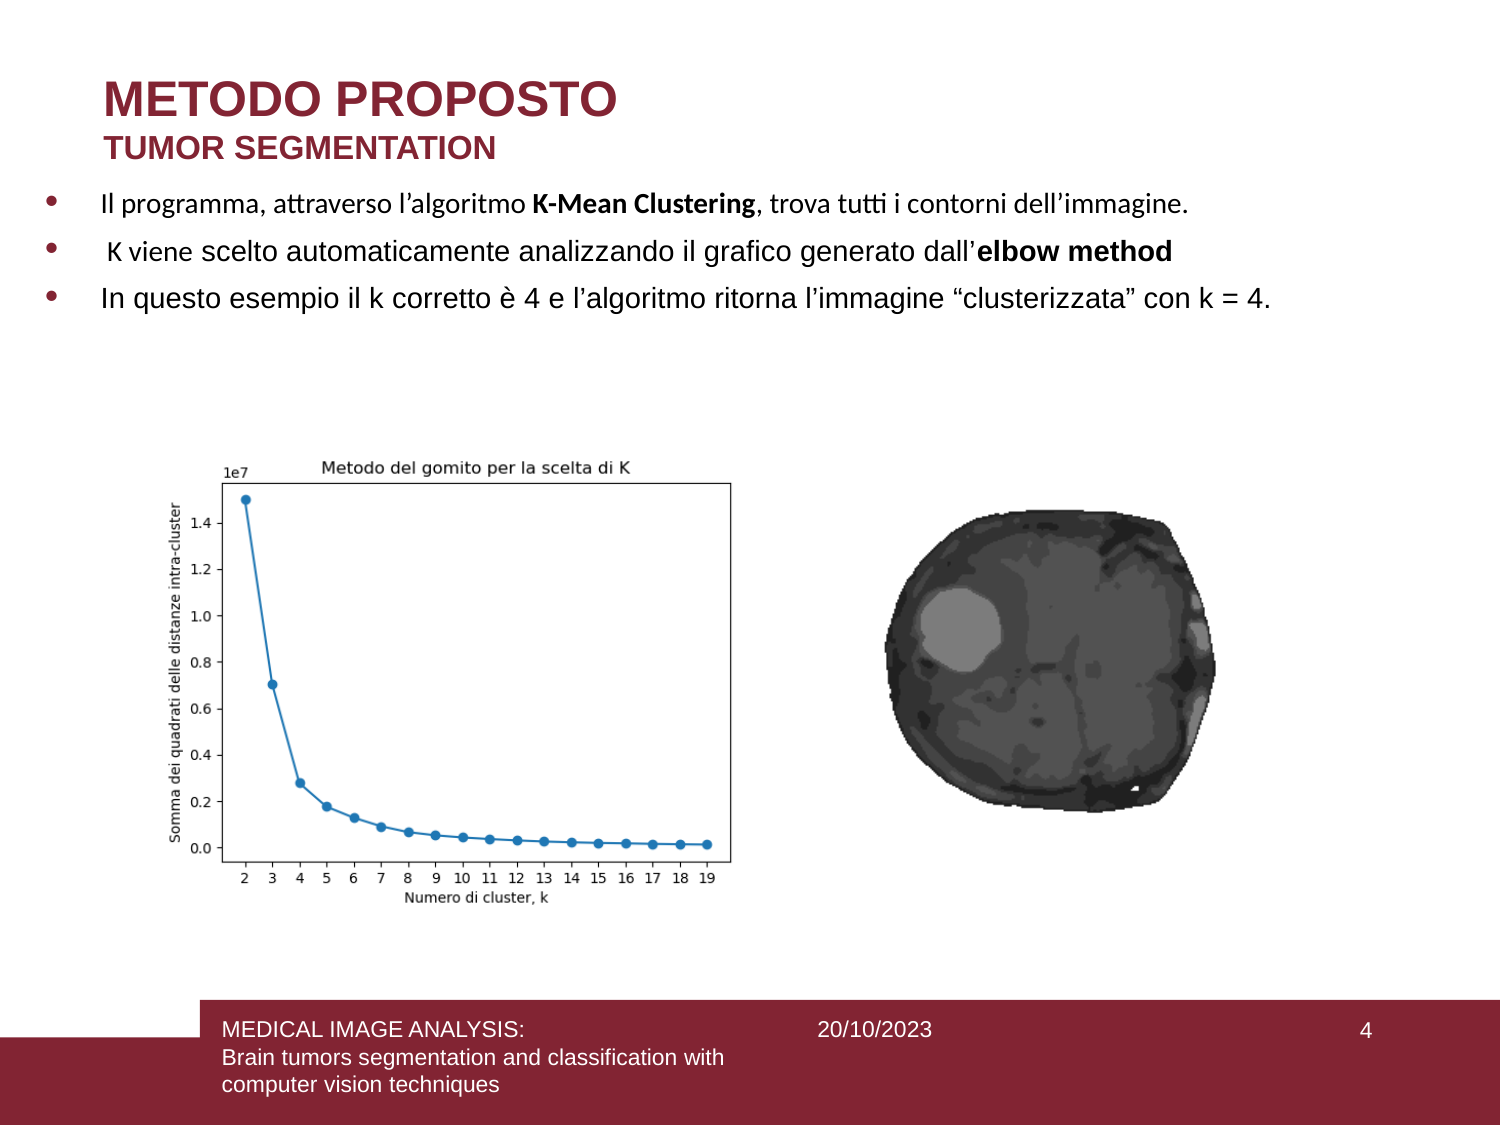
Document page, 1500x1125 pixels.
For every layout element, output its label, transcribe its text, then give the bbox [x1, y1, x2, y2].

text_box MEDICAL IMAGE ANALYSIS: Brain tumors segmentation and classification with computer vision techniques [206, 1007, 768, 1105]
title METODO PROPOSTO TUMOR SEGMENTATION [88, 59, 1329, 142]
text_box 20/10/2023 [802, 1007, 1083, 1050]
picture [849, 482, 1241, 857]
text_box Il programma, attraverso l’algoritmo K-Mean Clustering, trova tutti i contorni dell’immagine. K viene scelto automaticamente analizzando il grafico generato dall’elbow method In questo esempio il k corretto è 4 e l’algoritmo ritorna l’immagine “clusterizzata” con k = 4. [29, 177, 1500, 412]
picture [147, 448, 763, 916]
slide_number <number> [1074, 1008, 1388, 1084]
